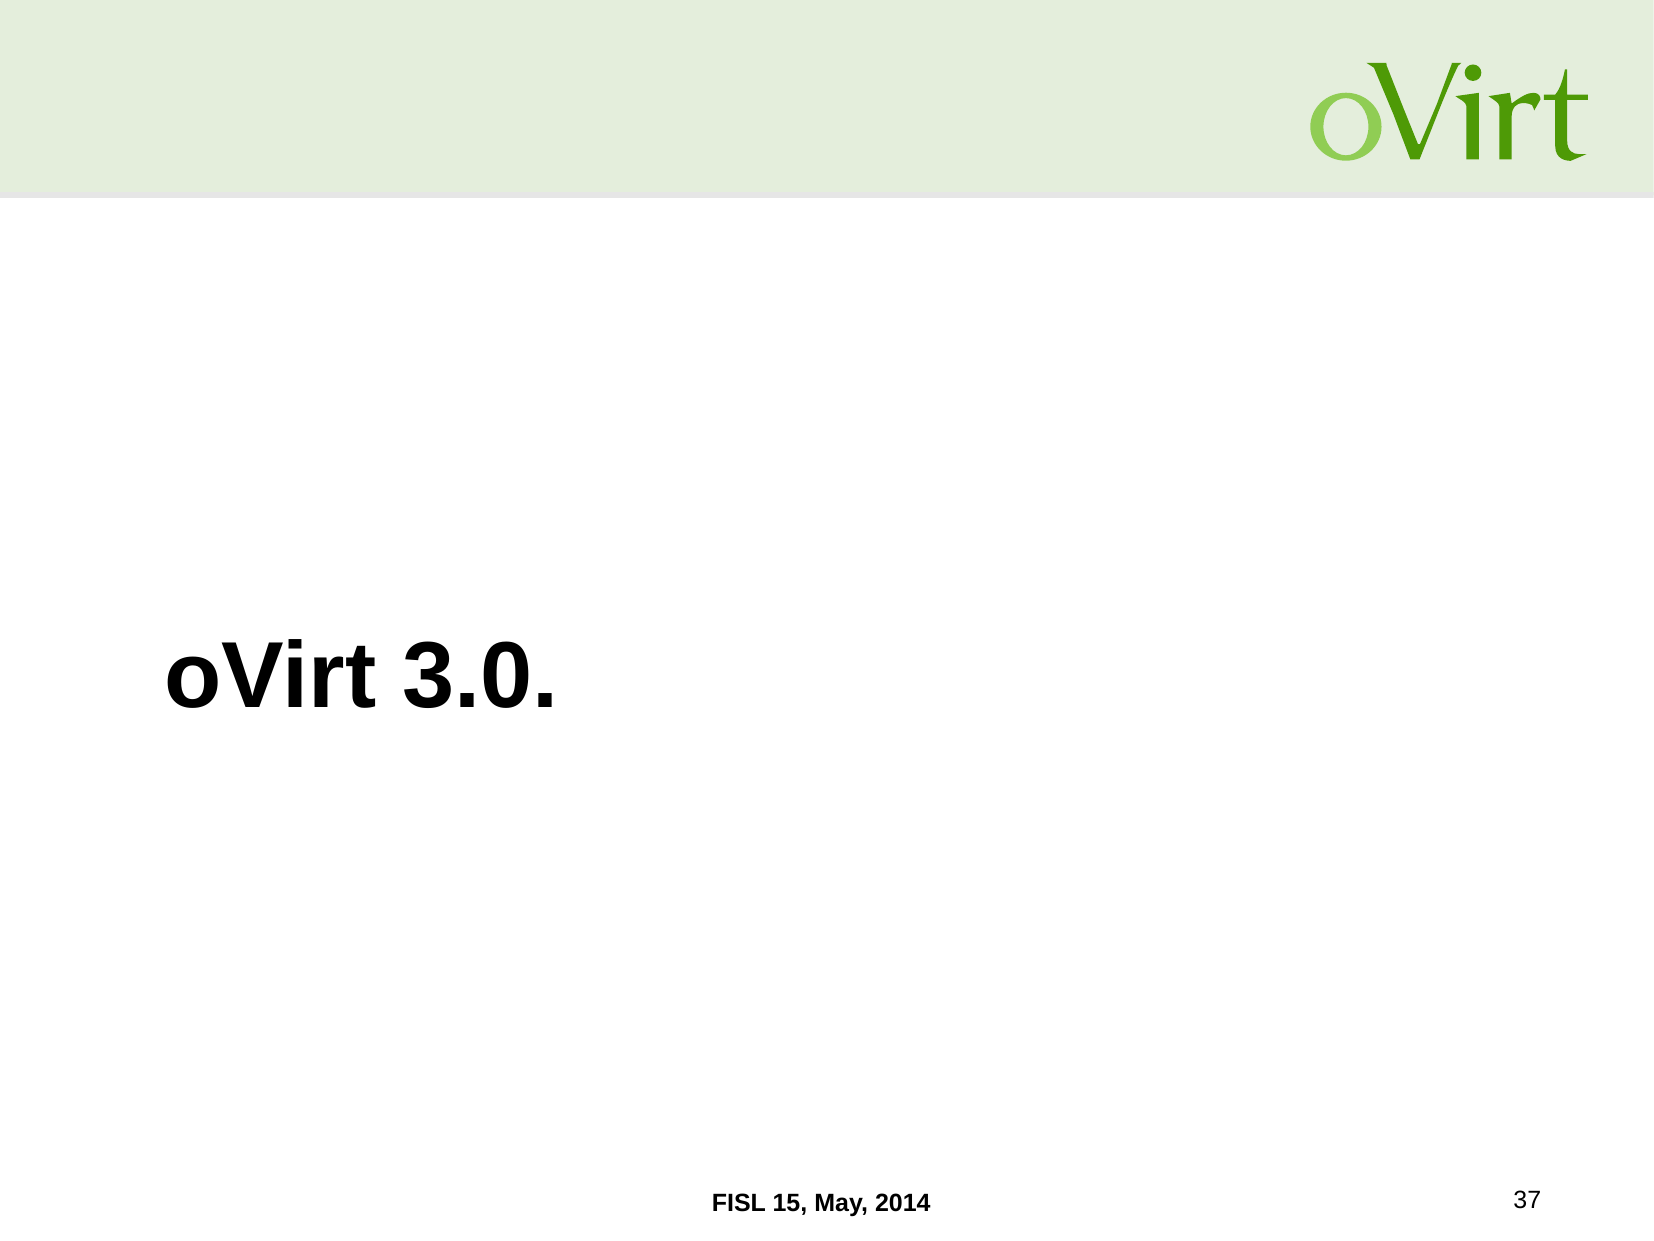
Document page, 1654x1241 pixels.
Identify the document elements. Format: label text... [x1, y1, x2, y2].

text_box oVirt 3.0. [150, 615, 1654, 750]
